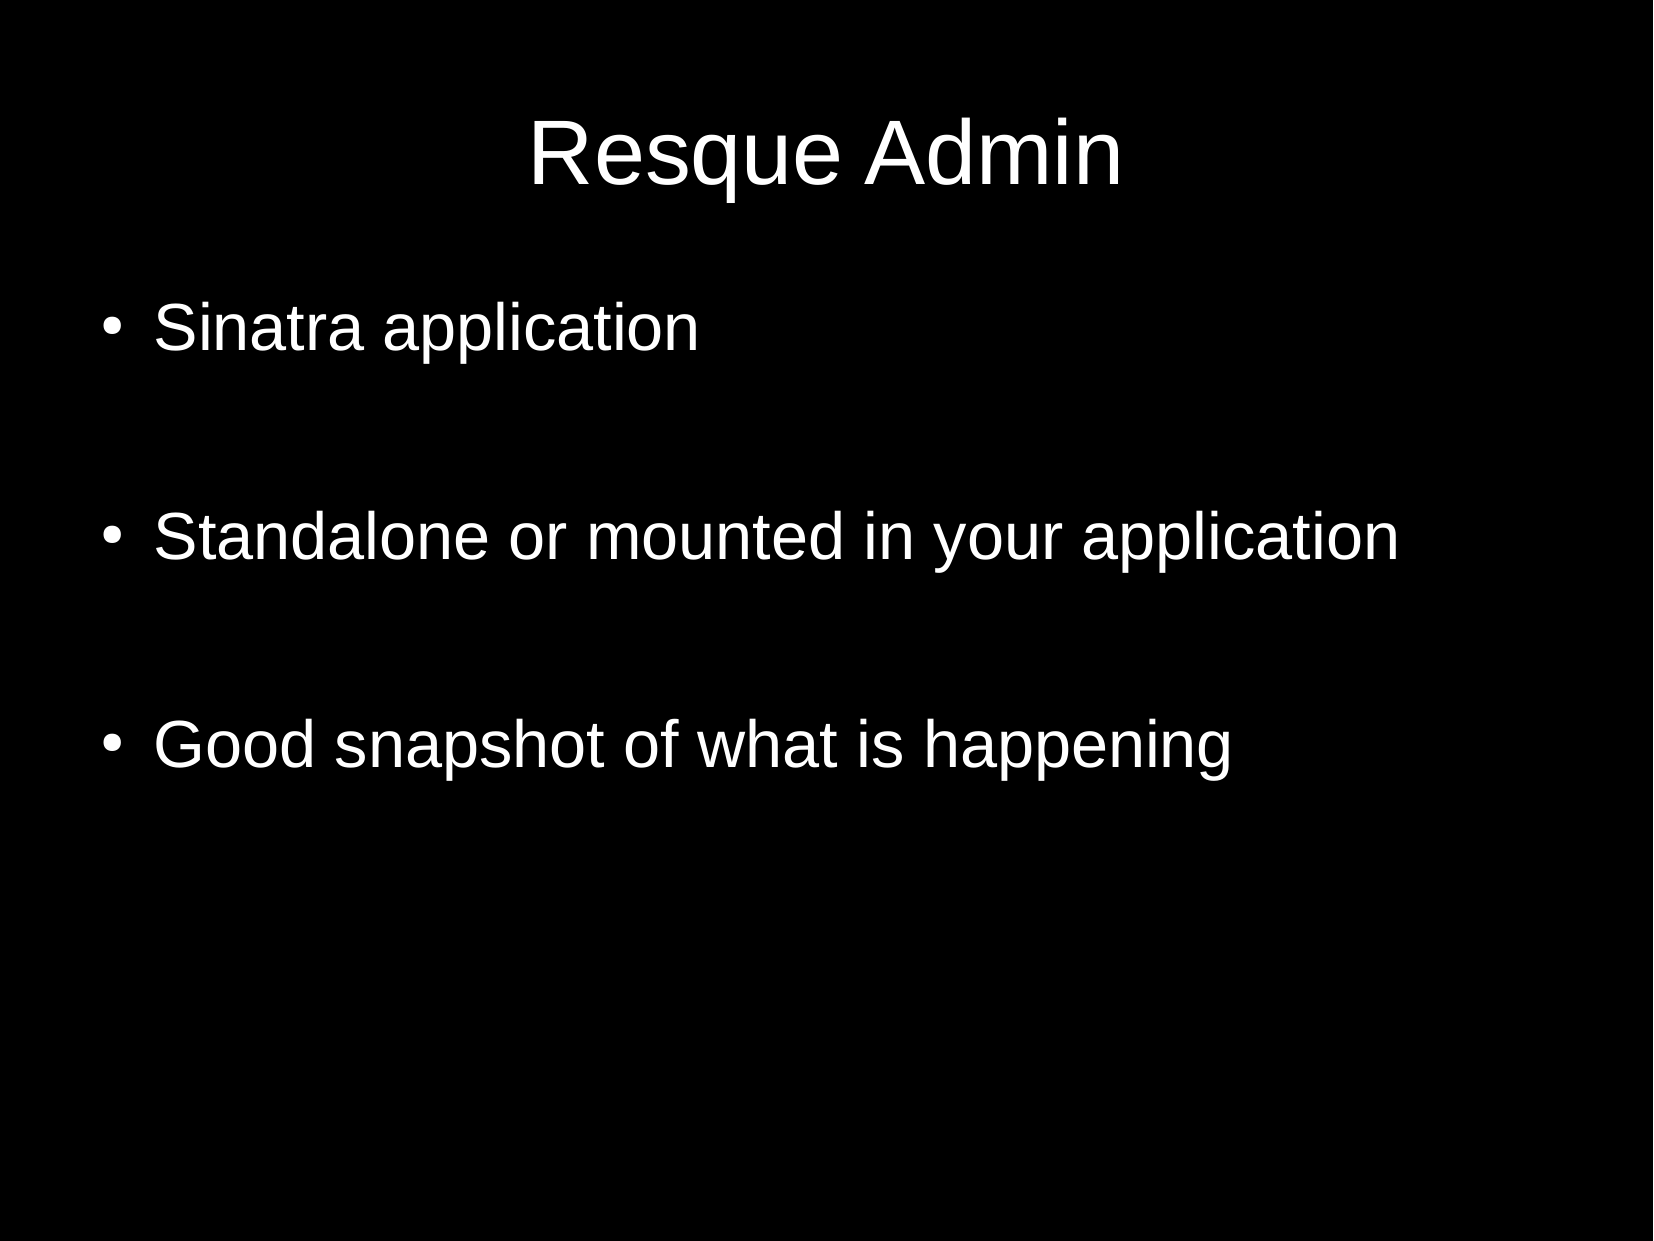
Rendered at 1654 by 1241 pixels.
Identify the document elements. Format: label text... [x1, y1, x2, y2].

title Resque Admin [82, 49, 1571, 257]
list Sinatra application Standalone or mounted in your application Good snapshot of what is happening [82, 290, 1571, 1109]
